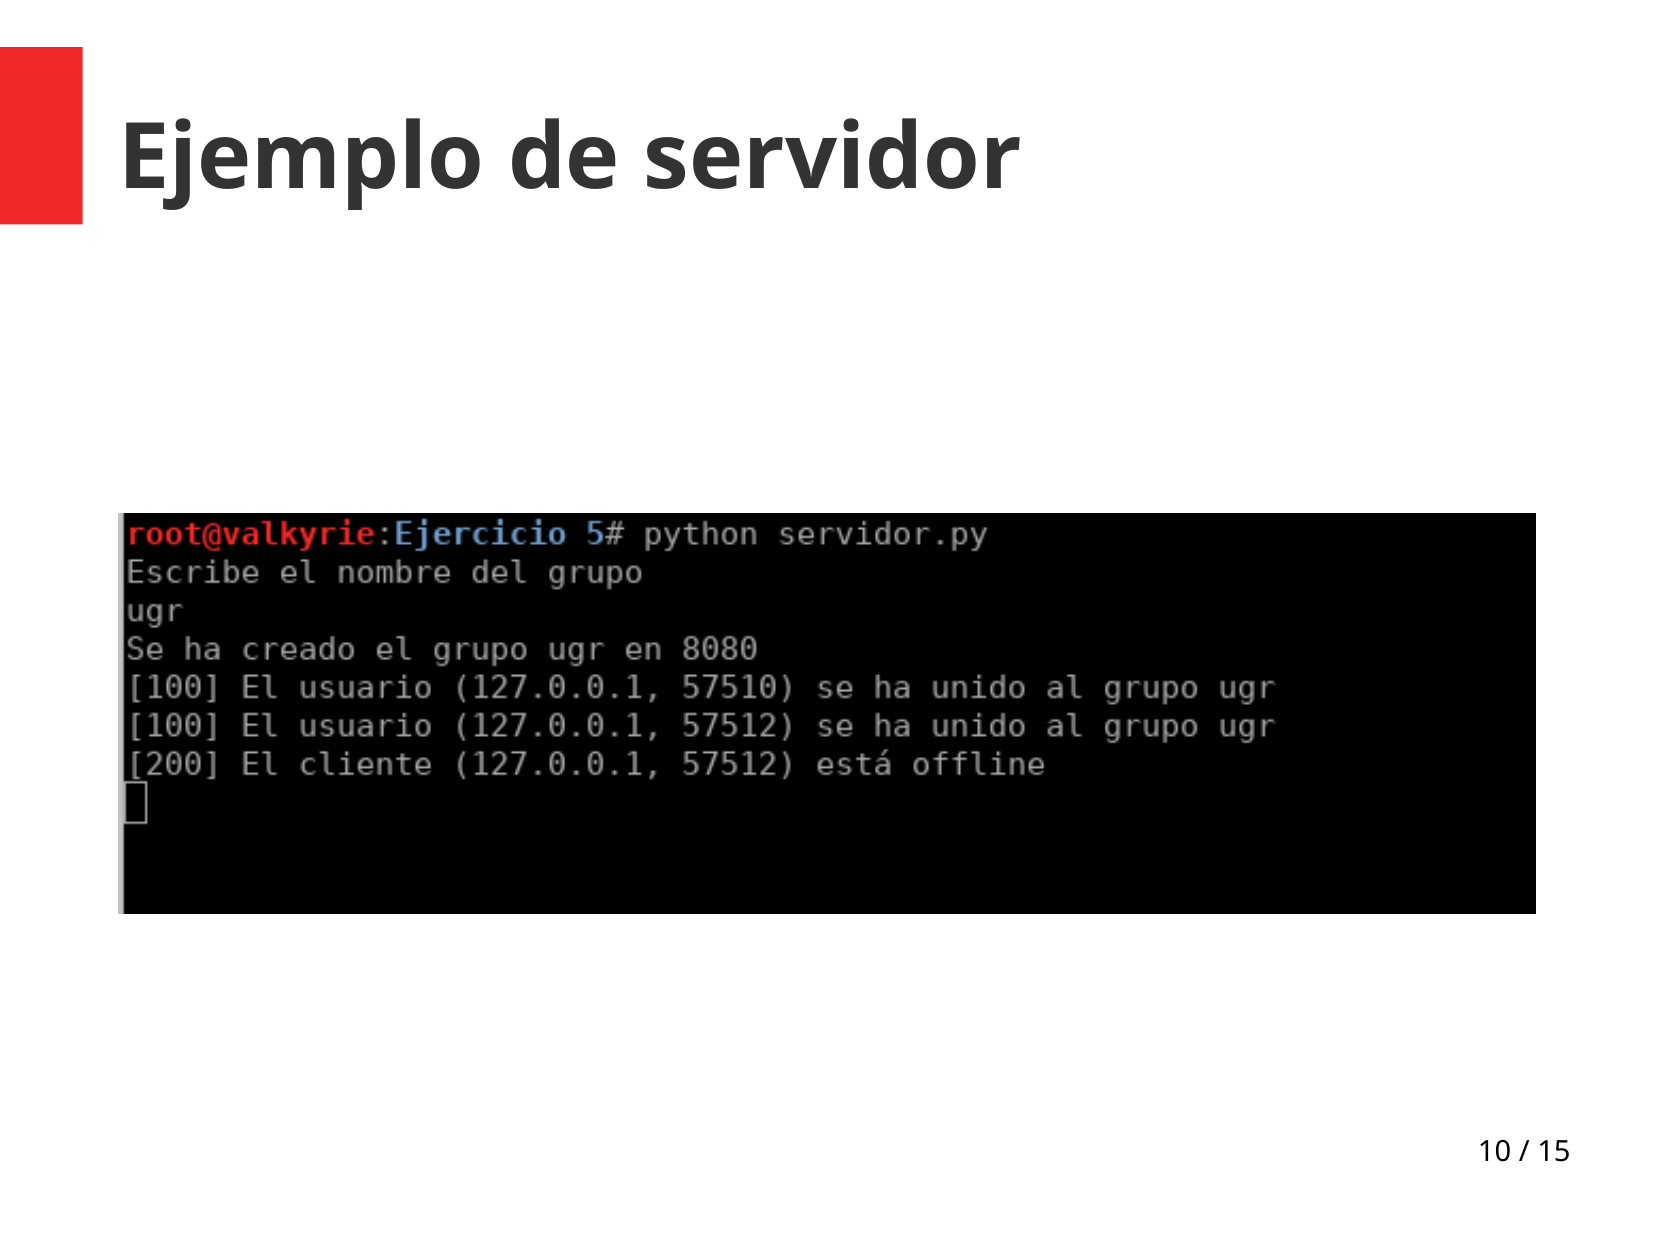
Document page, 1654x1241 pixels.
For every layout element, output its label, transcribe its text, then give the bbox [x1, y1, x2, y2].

title Ejemplo de servidor [118, 49, 1571, 257]
picture [118, 513, 1536, 914]
